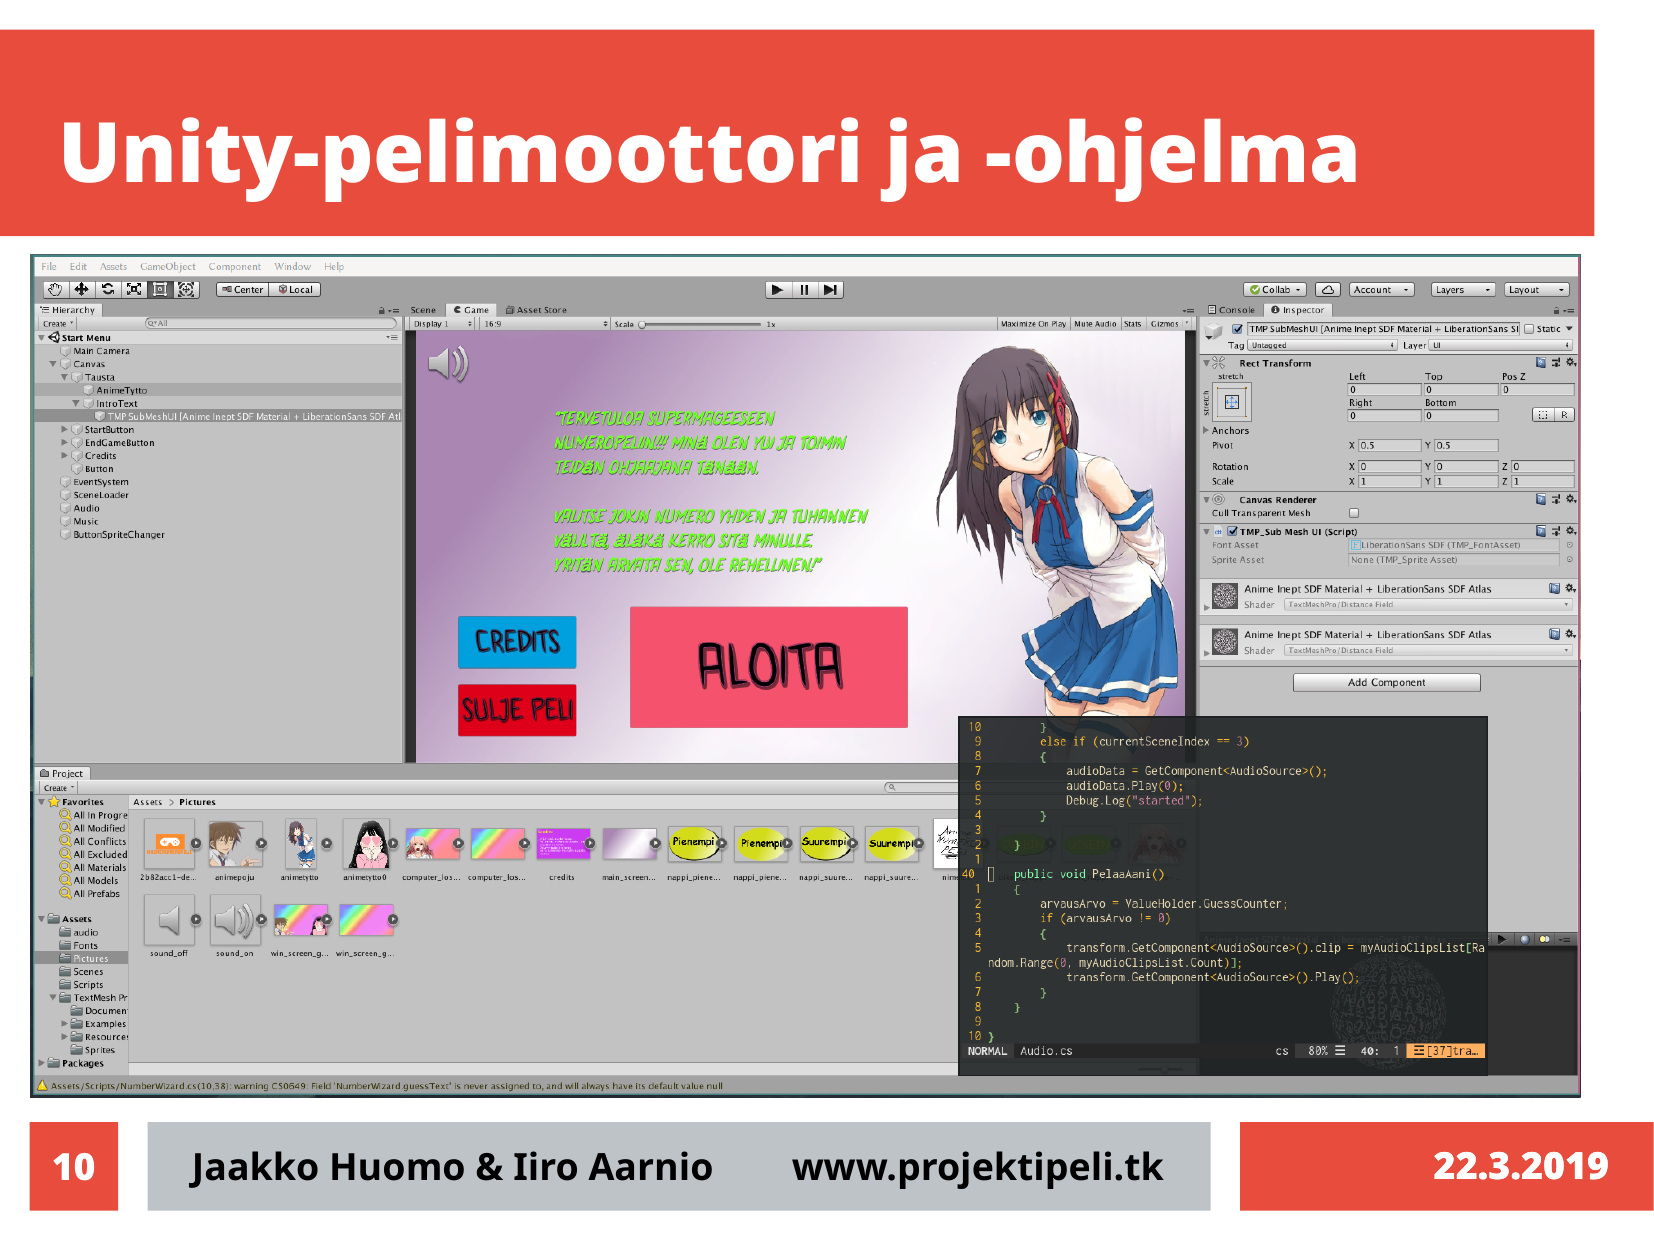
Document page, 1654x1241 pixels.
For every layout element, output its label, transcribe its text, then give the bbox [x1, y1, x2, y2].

title Unity-pelimoottori ja -ohjelma [59, 59, 1595, 207]
picture [30, 254, 1581, 1098]
